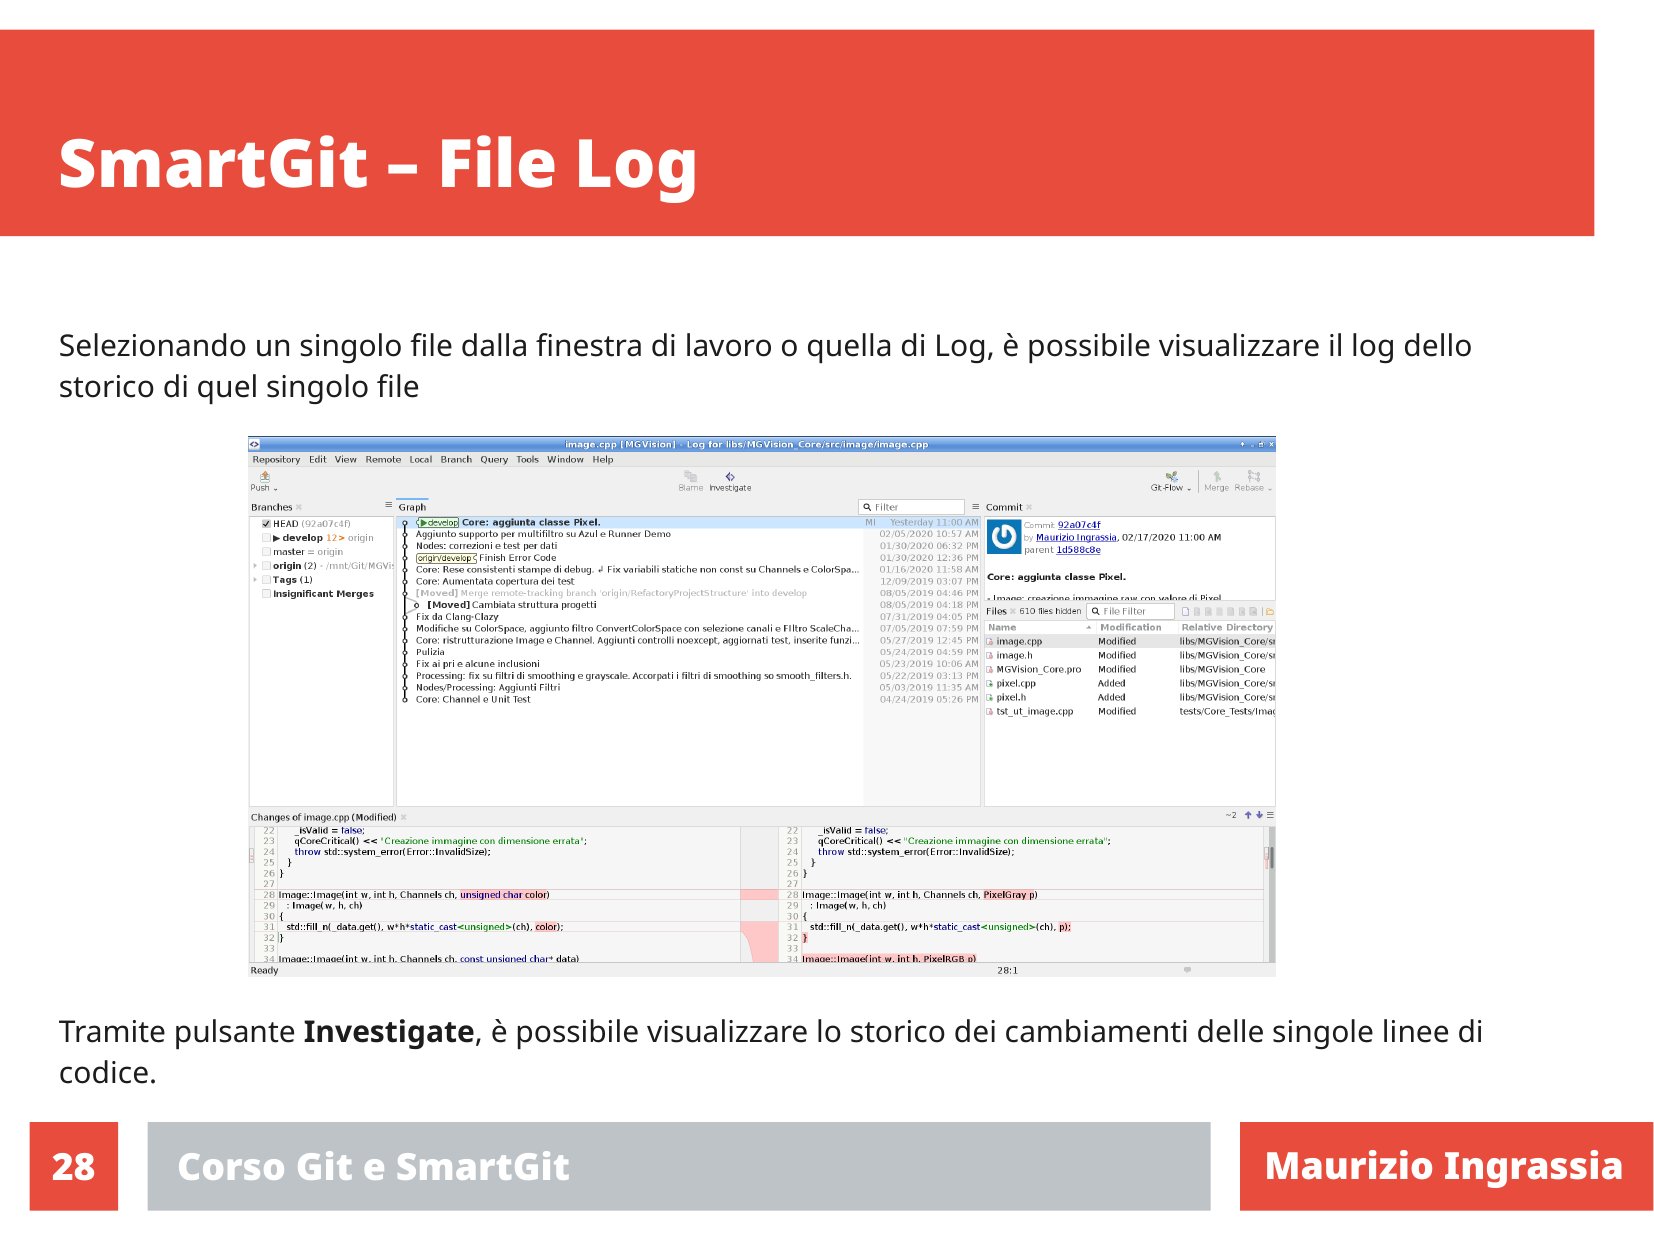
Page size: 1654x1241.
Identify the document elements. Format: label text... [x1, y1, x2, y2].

picture [248, 436, 1276, 977]
list Selezionando un singolo file dalla finestra di lavoro o quella di Log, è possibile visualizzare il log dello storico di quel singolo file Tramite pulsante Investigate, è possibile visualizzare lo storico dei cambiamenti delle singole linee di codice. [59, 324, 1565, 1093]
title SmartGit – File Log [59, 59, 1595, 207]
